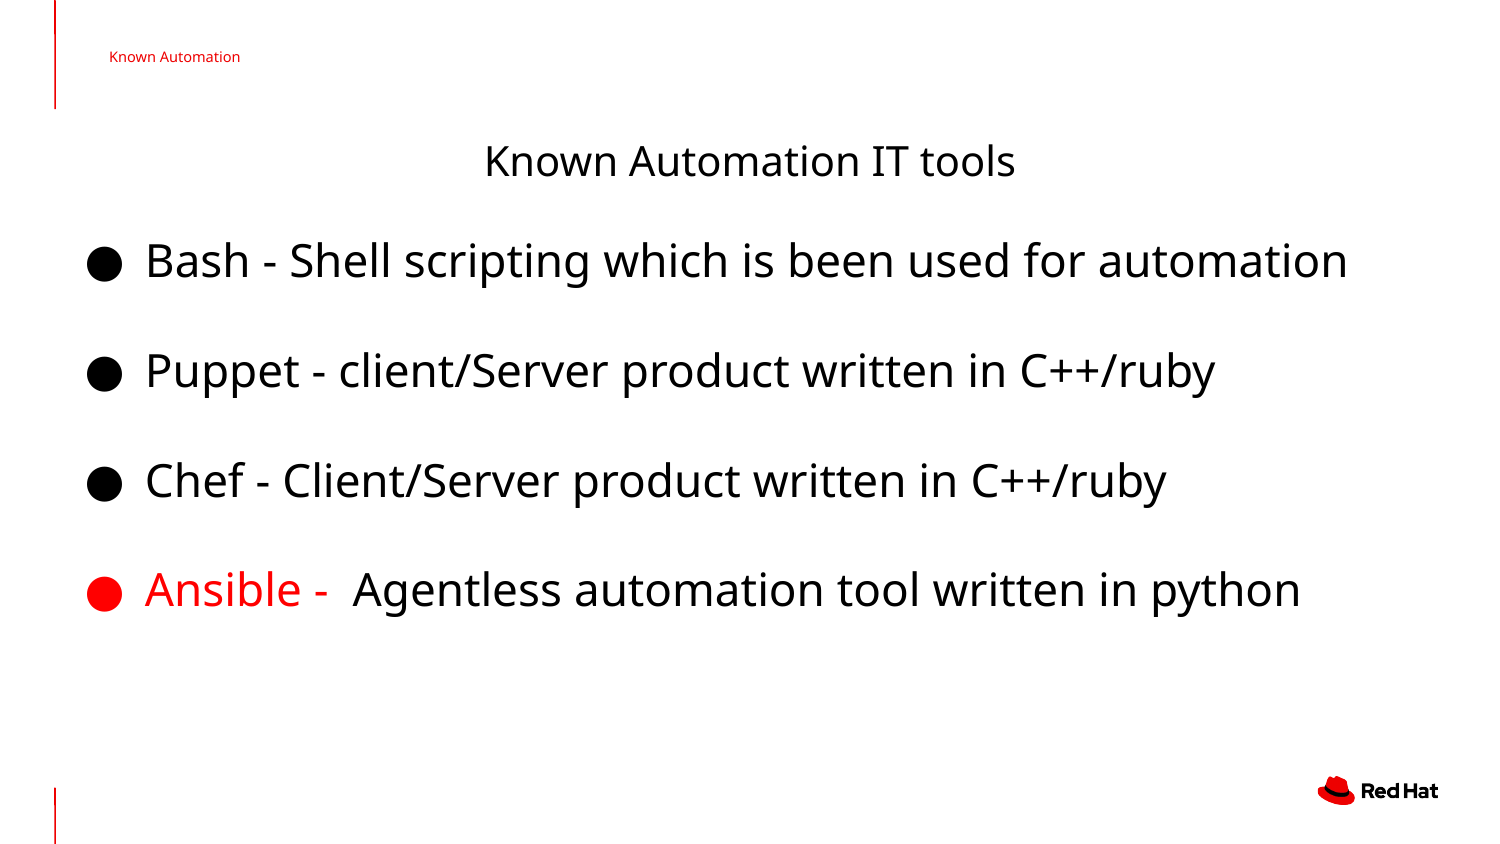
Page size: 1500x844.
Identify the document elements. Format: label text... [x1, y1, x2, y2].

title Known Automation IT tools [215, 119, 1285, 216]
text_box Bash - Shell scripting which is been used for automation Puppet - client/Server product written in C++/ruby Chef - Client/Server product written in C++/ruby Ansible - Agentless automation tool written in python [55, 216, 1404, 731]
picture [1317, 776, 1438, 805]
subtitle Known Automation [55, 6, 689, 108]
